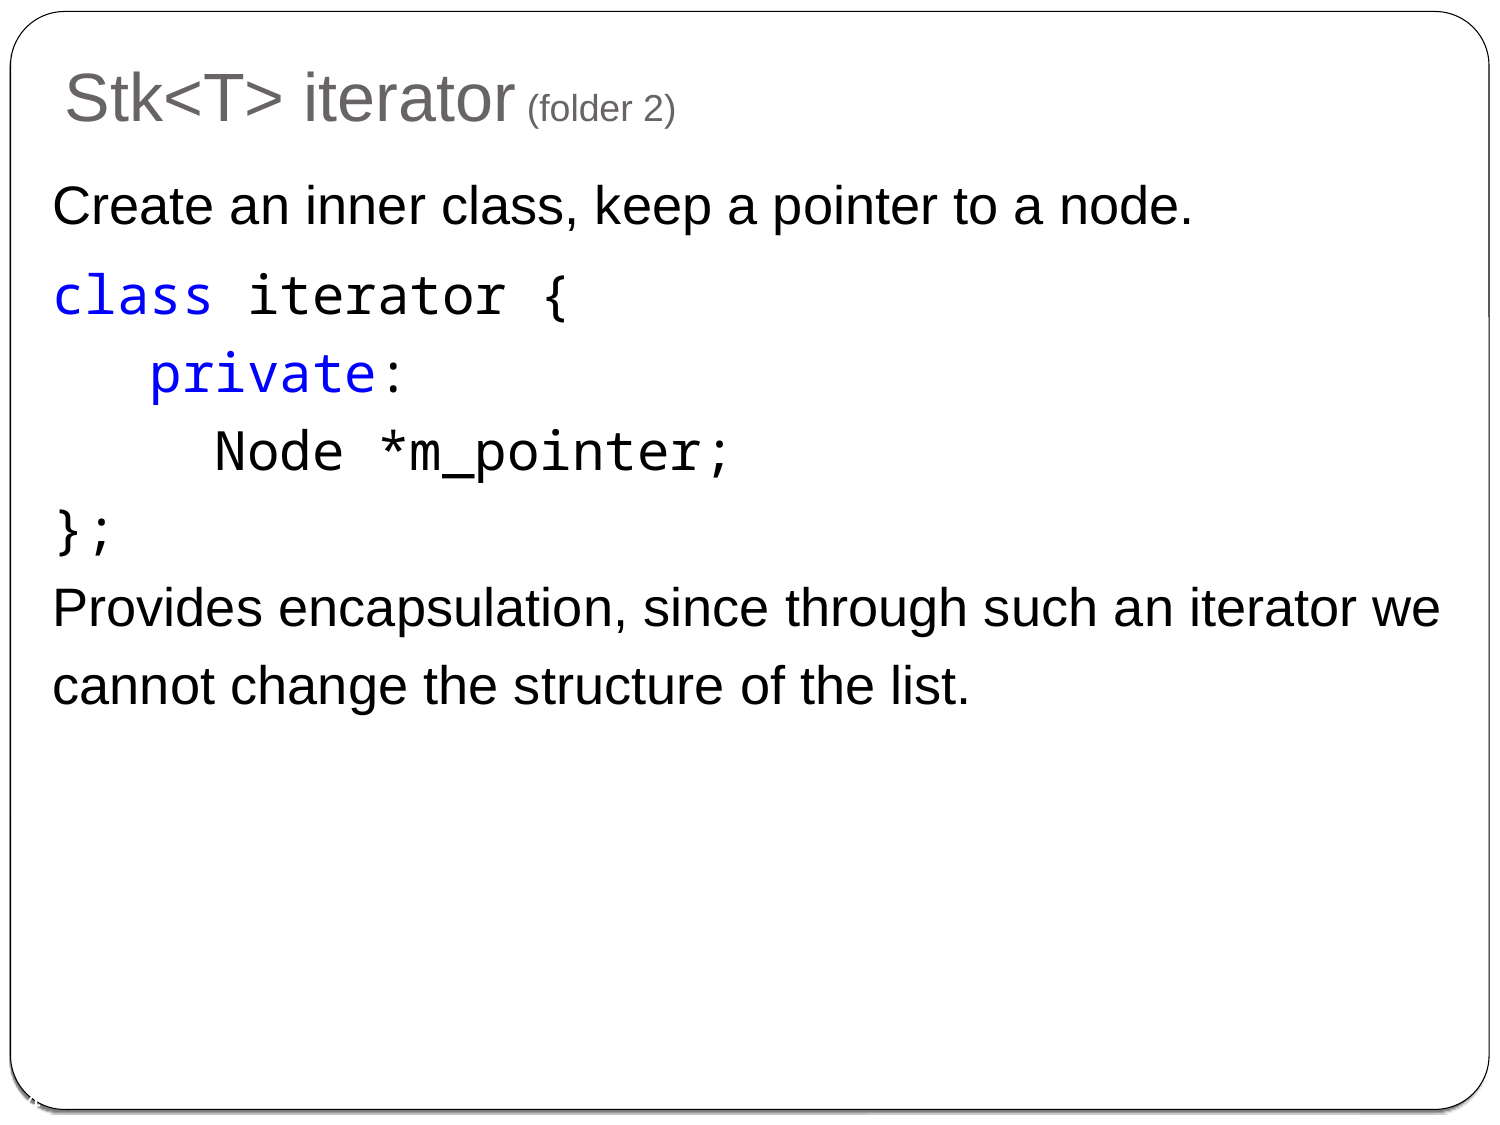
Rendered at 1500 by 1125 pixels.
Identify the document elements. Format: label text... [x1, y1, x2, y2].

title Stk<T> iterator (folder 2) [50, 45, 1450, 150]
slide_number <number> [0, 1074, 50, 1125]
list Create an inner class, keep a pointer to a node. class iterator { private: Node *m_pointer; }; Provides encapsulation, since through such an iterator we cannot change the structure of the list. [37, 162, 1463, 1088]
